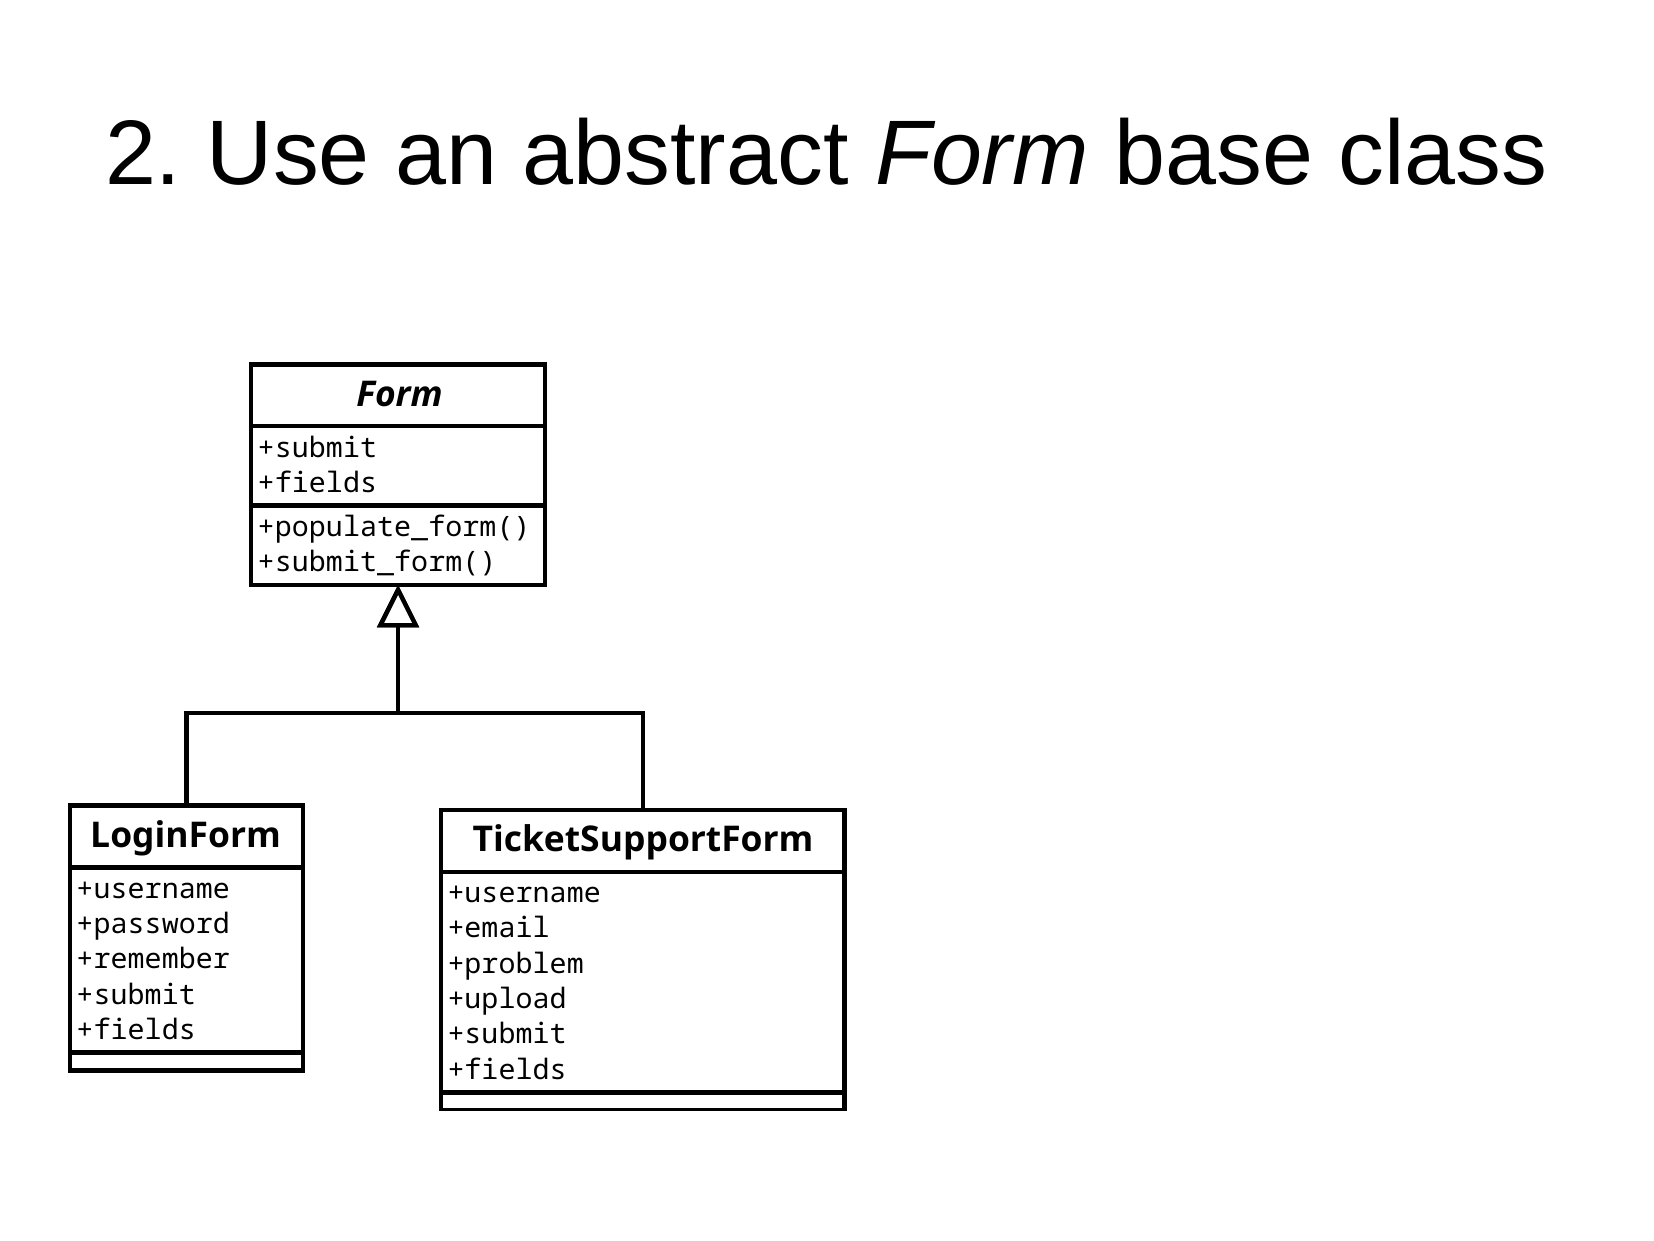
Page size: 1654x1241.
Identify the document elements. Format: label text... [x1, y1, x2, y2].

title 2. Use an abstract Form base class [82, 49, 1571, 257]
picture [60, 360, 856, 1111]
